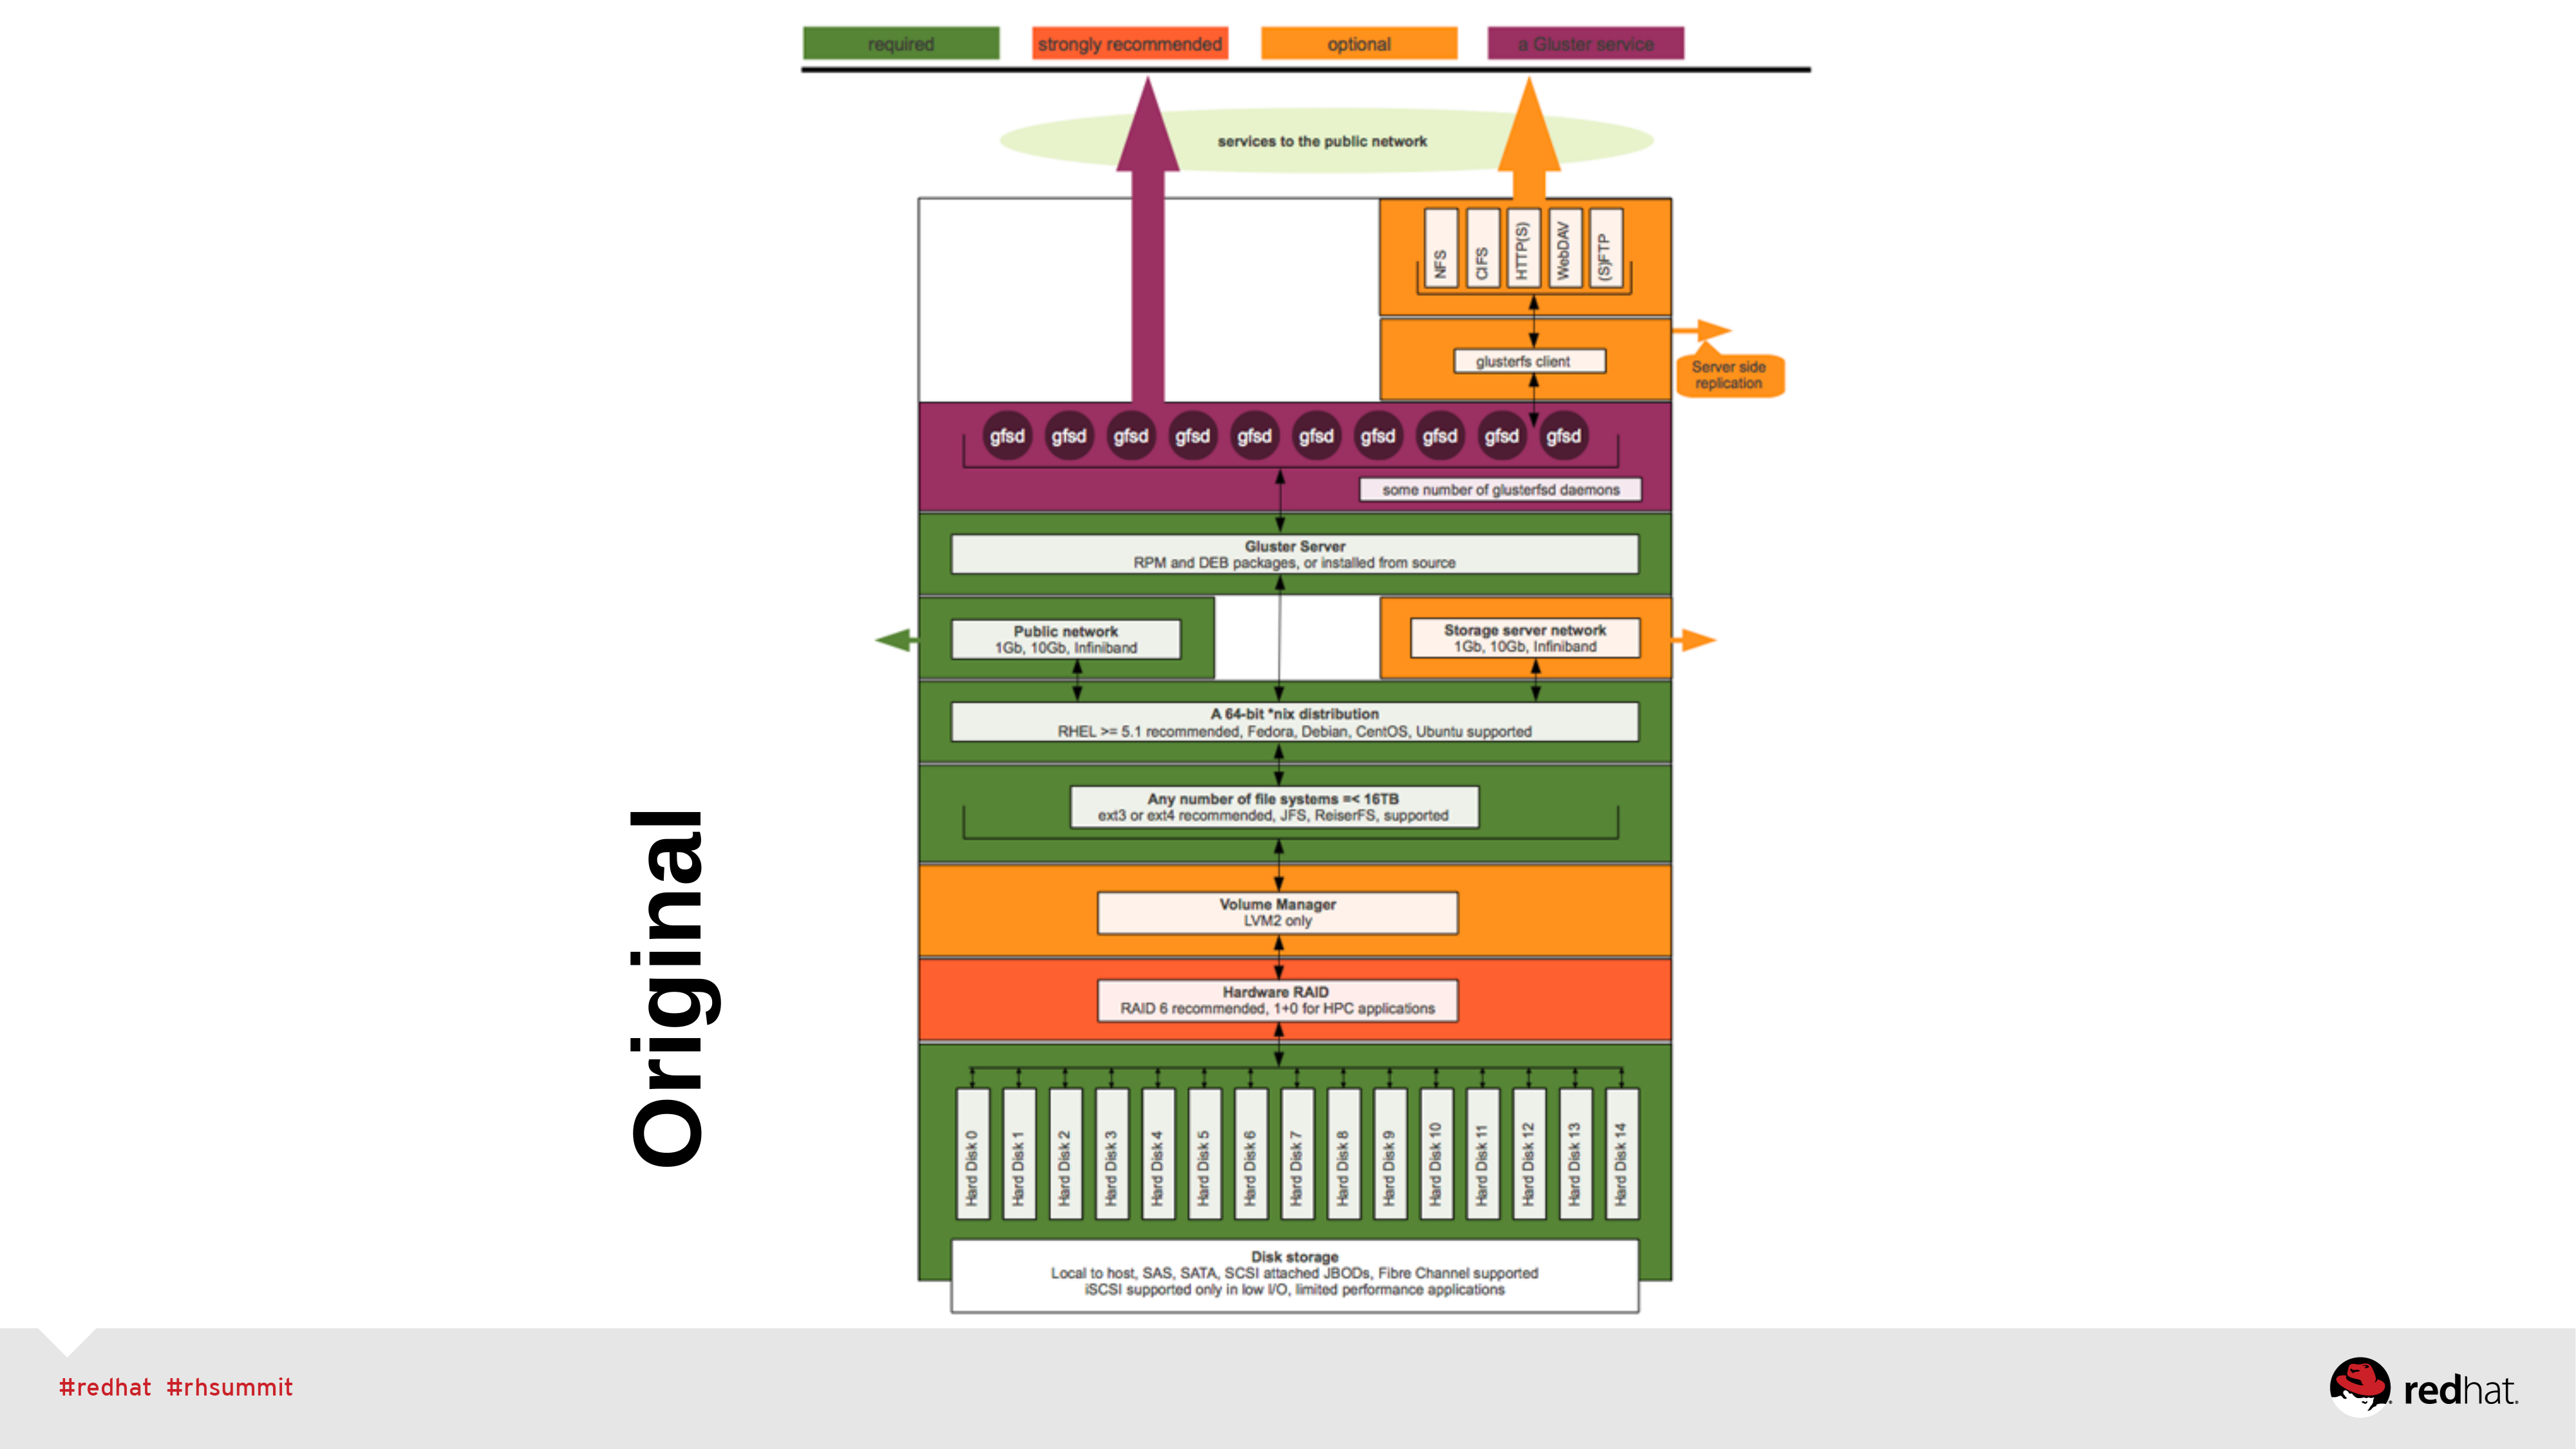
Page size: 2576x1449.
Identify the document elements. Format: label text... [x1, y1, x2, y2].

picture [0, 0, 2576, 1449]
text_box Original [608, 795, 726, 1181]
